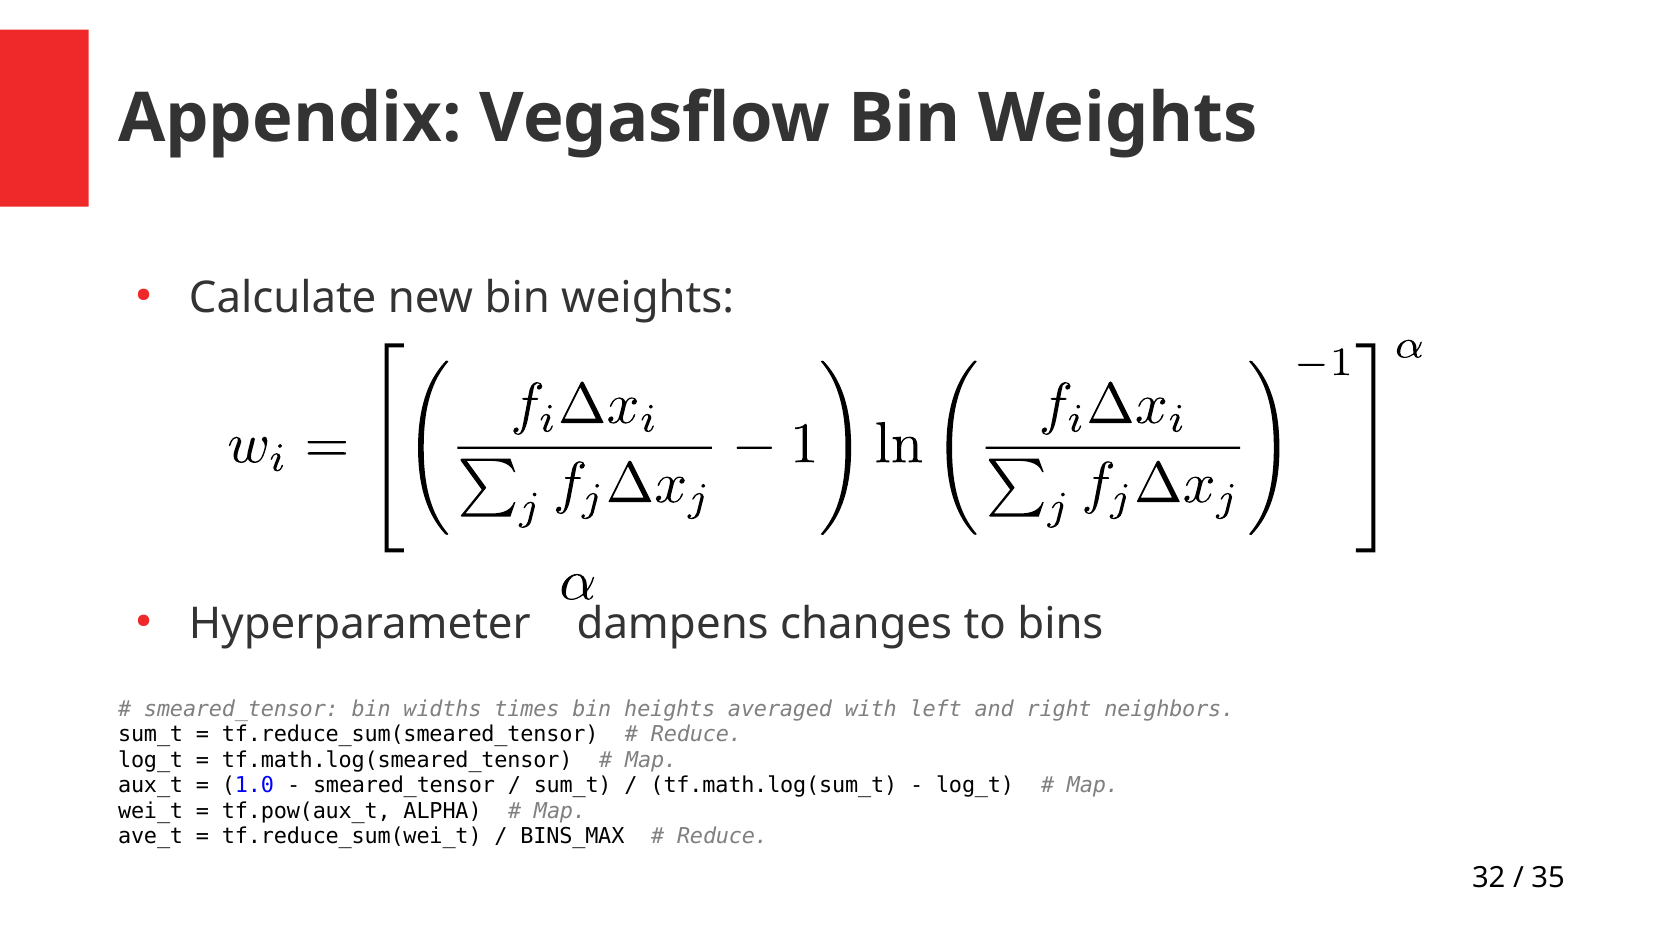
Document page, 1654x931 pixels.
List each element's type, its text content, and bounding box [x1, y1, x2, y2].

picture [559, 573, 595, 601]
title Appendix: Vegasflow Bin Weights [118, 37, 1571, 193]
picture [225, 337, 1424, 555]
list Calculate new bin weights: Hyperparameter dampens changes to bins # smeared_tensor: bin widths times bin heights averaged with left and right neighbors. sum_t = tf.reduce_sum(smeared_tensor) # Reduce. log_t = tf.math.log(smeared_tensor) # Map. aux_t = (1.0 - smeared_tensor / sum_t) / (tf.math.log(sum_t) - log_t) # Map. wei_t = tf.pow(aux_t, ALPHA) # Map. ave_t = tf.reduce_sum(wei_t) / BINS_MAX # Reduce. [118, 265, 1536, 806]
